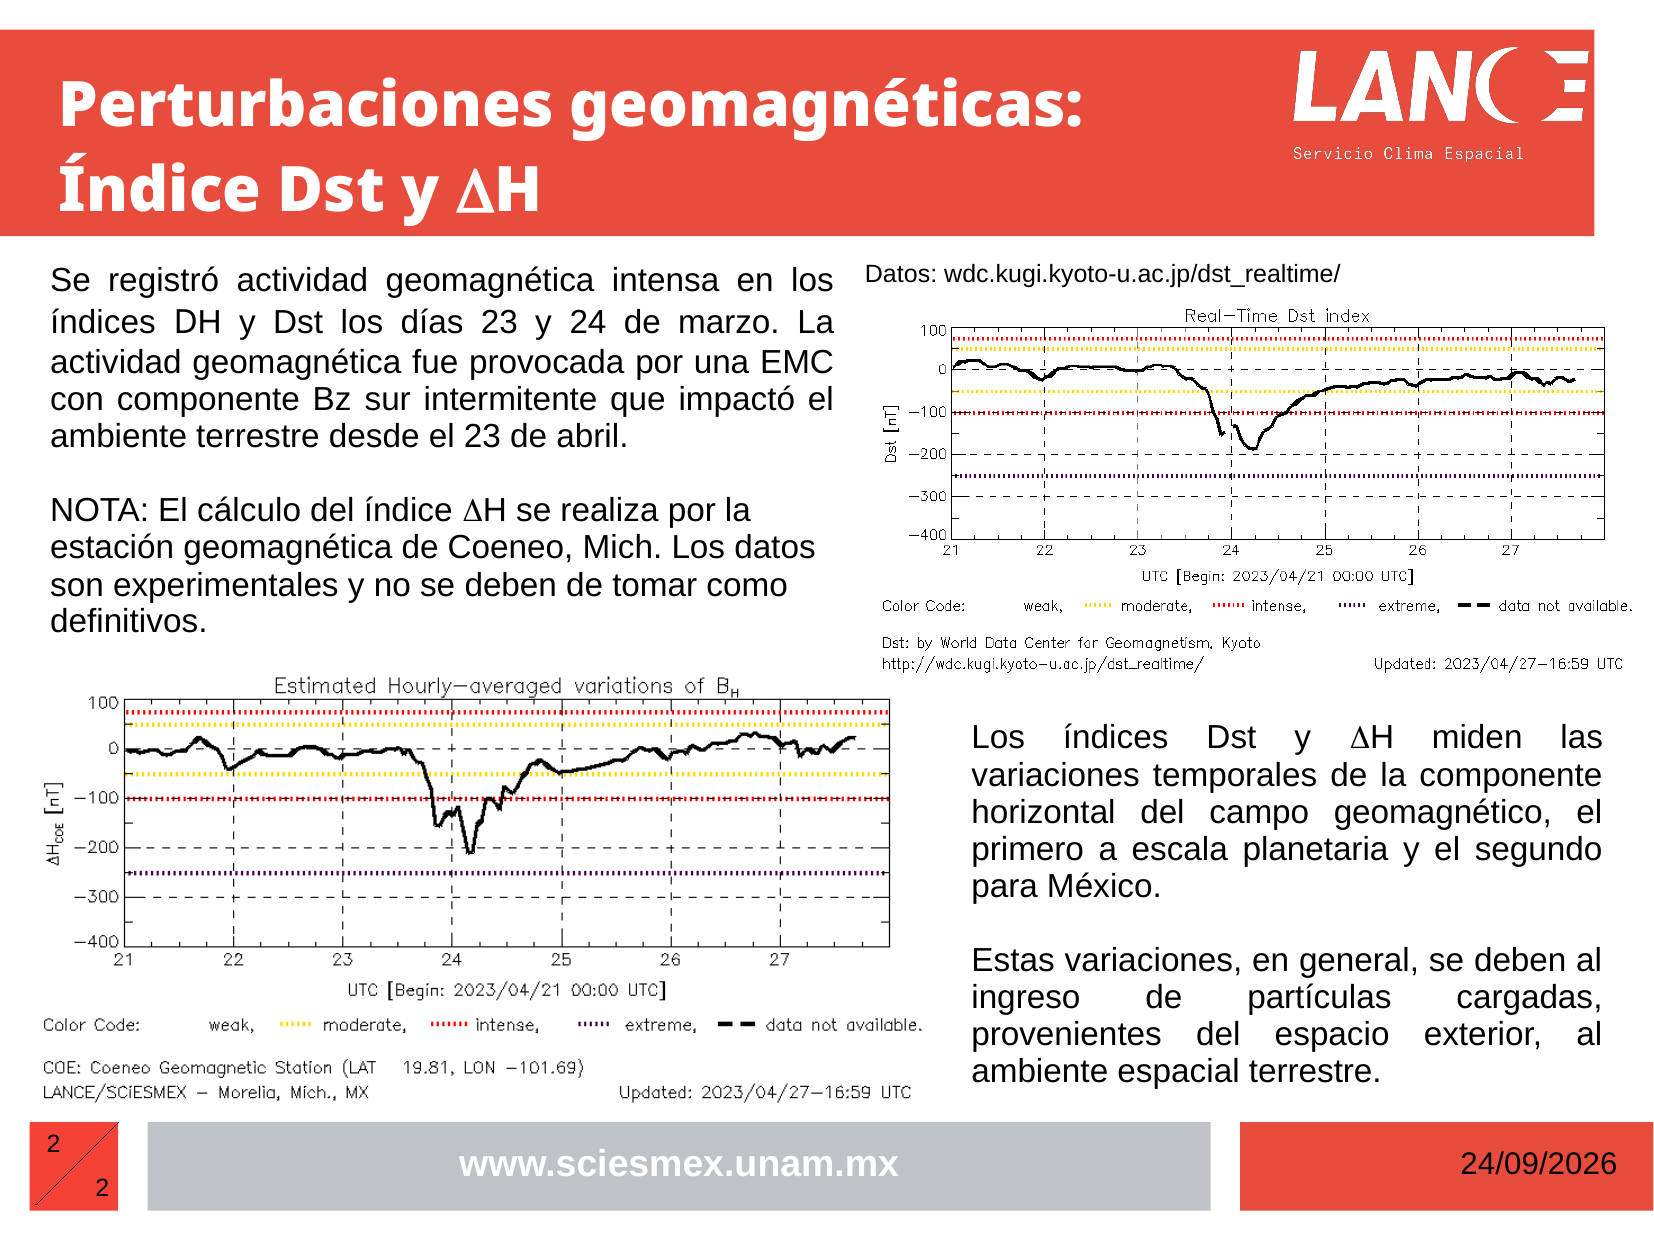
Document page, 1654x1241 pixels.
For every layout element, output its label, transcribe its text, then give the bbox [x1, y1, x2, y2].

title Perturbaciones geomagnéticas: Índice Dst y DH [59, 59, 1312, 207]
picture [1293, 47, 1589, 162]
text_box Los índices Dst y DH miden las variaciones temporales de la componente horizontal del campo geomagnético, el primero a escala planetaria y el segundo para México. Estas variaciones, en general, se deben al ingreso de partículas cargadas, provenientes del espacio exterior, al ambiente espacial terrestre. [956, 711, 1619, 1097]
text_box 2 [35, 1151, 125, 1209]
text_box 27/04/2023 [1424, 1122, 1654, 1205]
text_box <número> [31, 1122, 176, 1170]
picture [34, 289, 1642, 1105]
text_box Se registró actividad geomagnética intensa en los índices DH y Dst los días 23 y 24 de marzo. La actividad geomagnética fue provocada por una EMC con componente Bz sur intermitente que impactó el ambiente terrestre desde el 23 de abril. NOTA: El cálculo del índice DH se realiza por la estación geomagnética de Coeneo, Mich. Los datos son experimentales y no se deben de tomar como definitivos. [35, 253, 851, 678]
text_box www.sciesmex.unam.mx [153, 1122, 1205, 1205]
text_box Datos: wdc.kugi.kyoto-u.ac.jp/dst_realtime/ [850, 252, 1371, 296]
